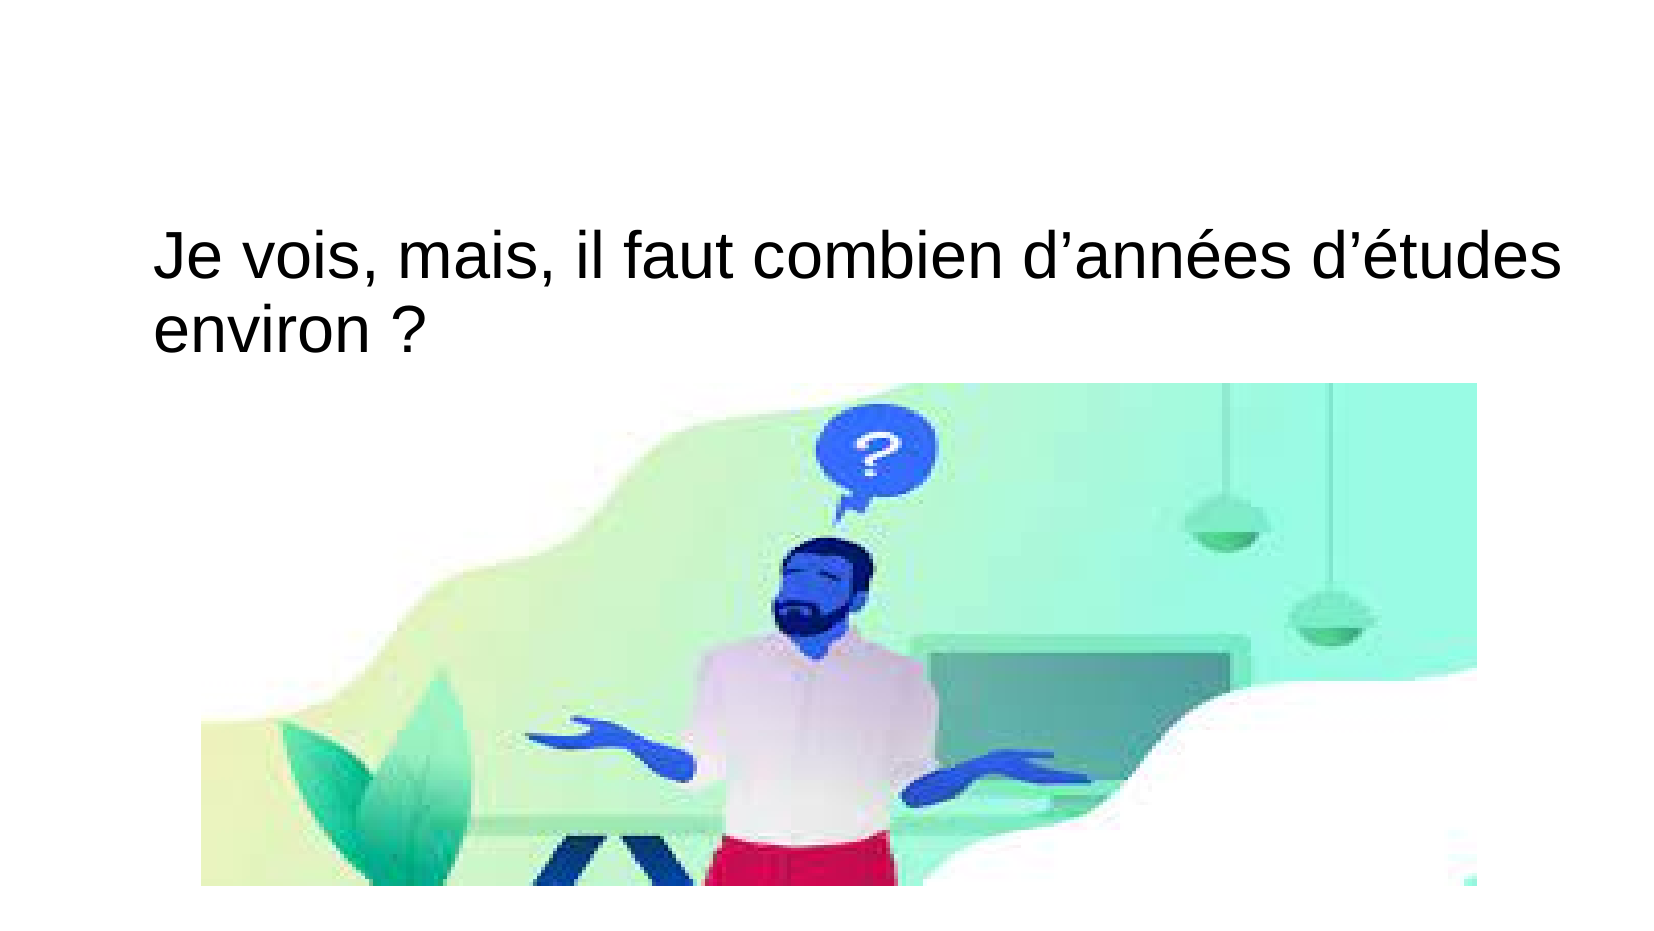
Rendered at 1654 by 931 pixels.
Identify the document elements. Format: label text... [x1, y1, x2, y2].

picture [201, 383, 1477, 886]
list Je vois, mais, il faut combien d’années d’études environ ? [82, 217, 1571, 758]
